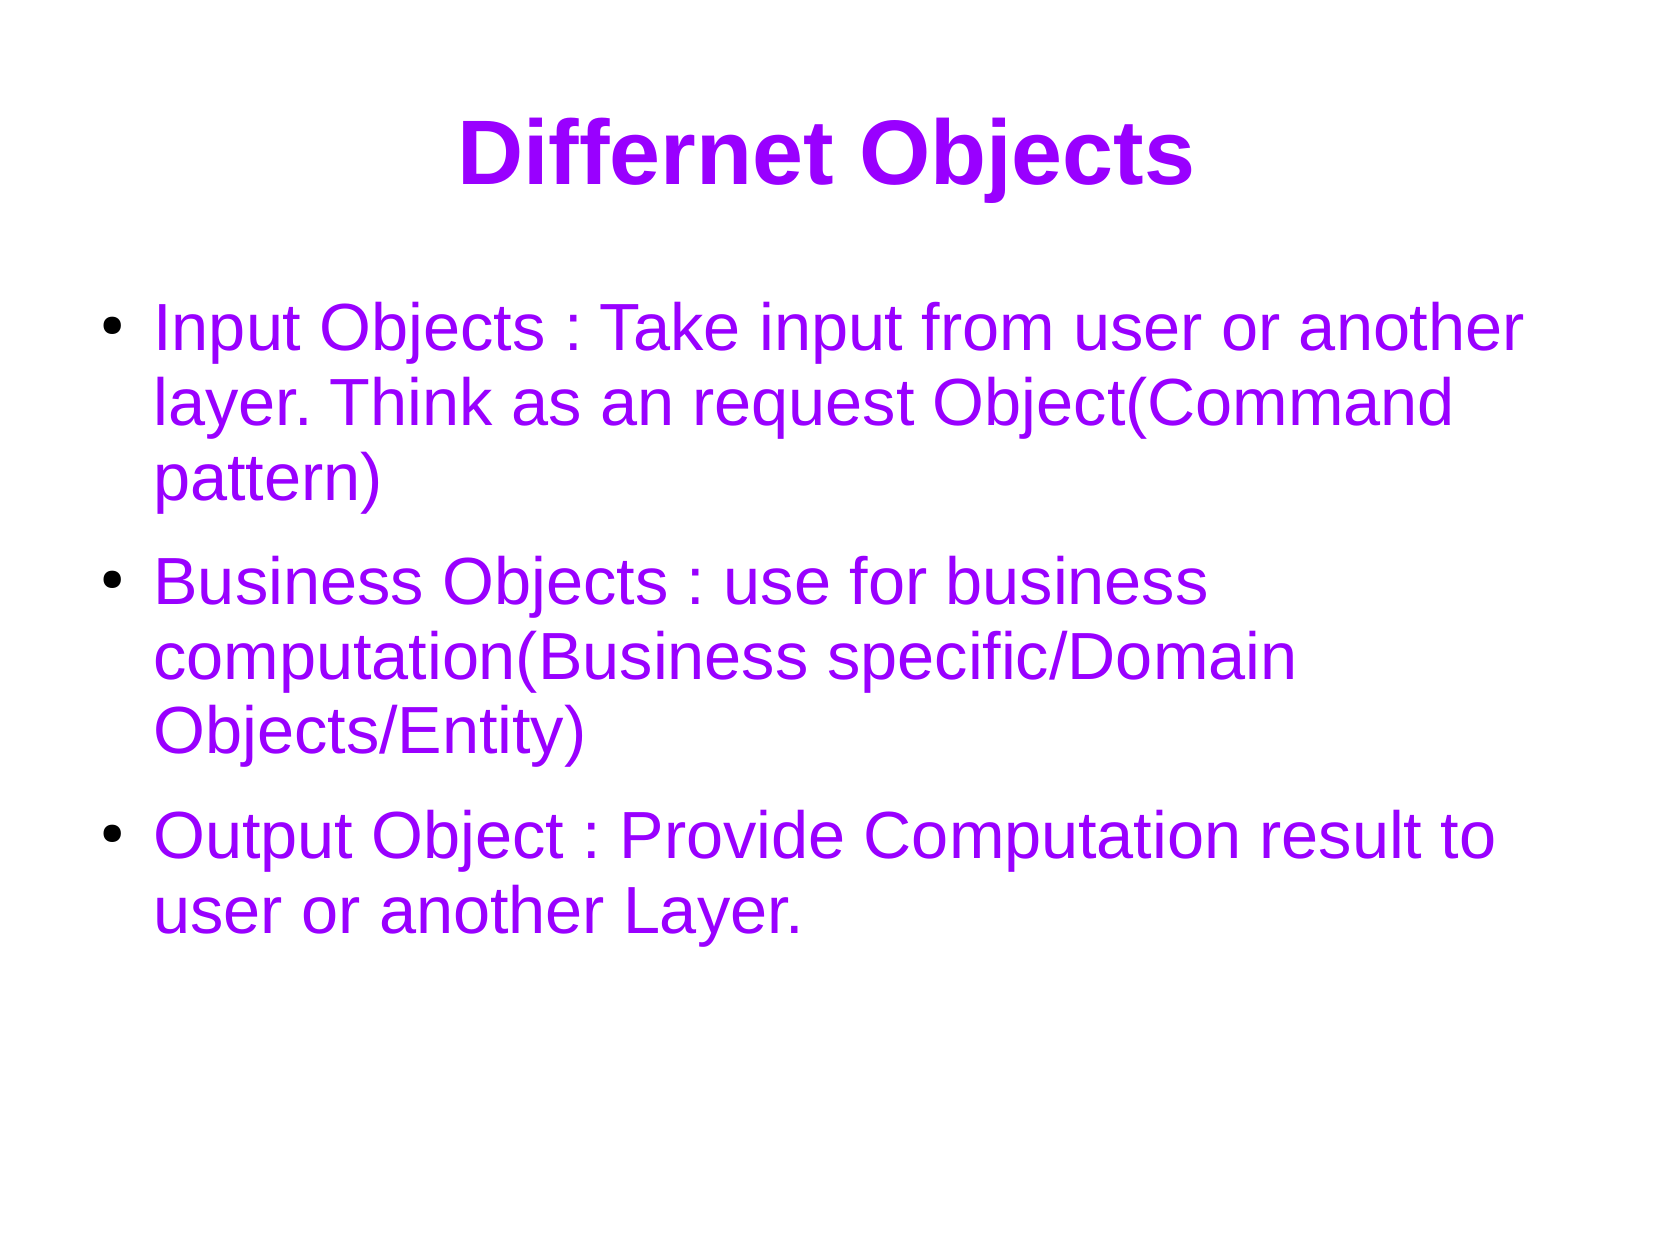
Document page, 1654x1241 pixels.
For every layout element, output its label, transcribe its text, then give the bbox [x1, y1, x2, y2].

list Input Objects : Take input from user or another layer. Think as an request Object(Command pattern) Business Objects : use for business computation(Business specific/Domain Objects/Entity) Output Object : Provide Computation result to user or another Layer. [82, 290, 1571, 1010]
title Differnet Objects [82, 49, 1571, 257]
